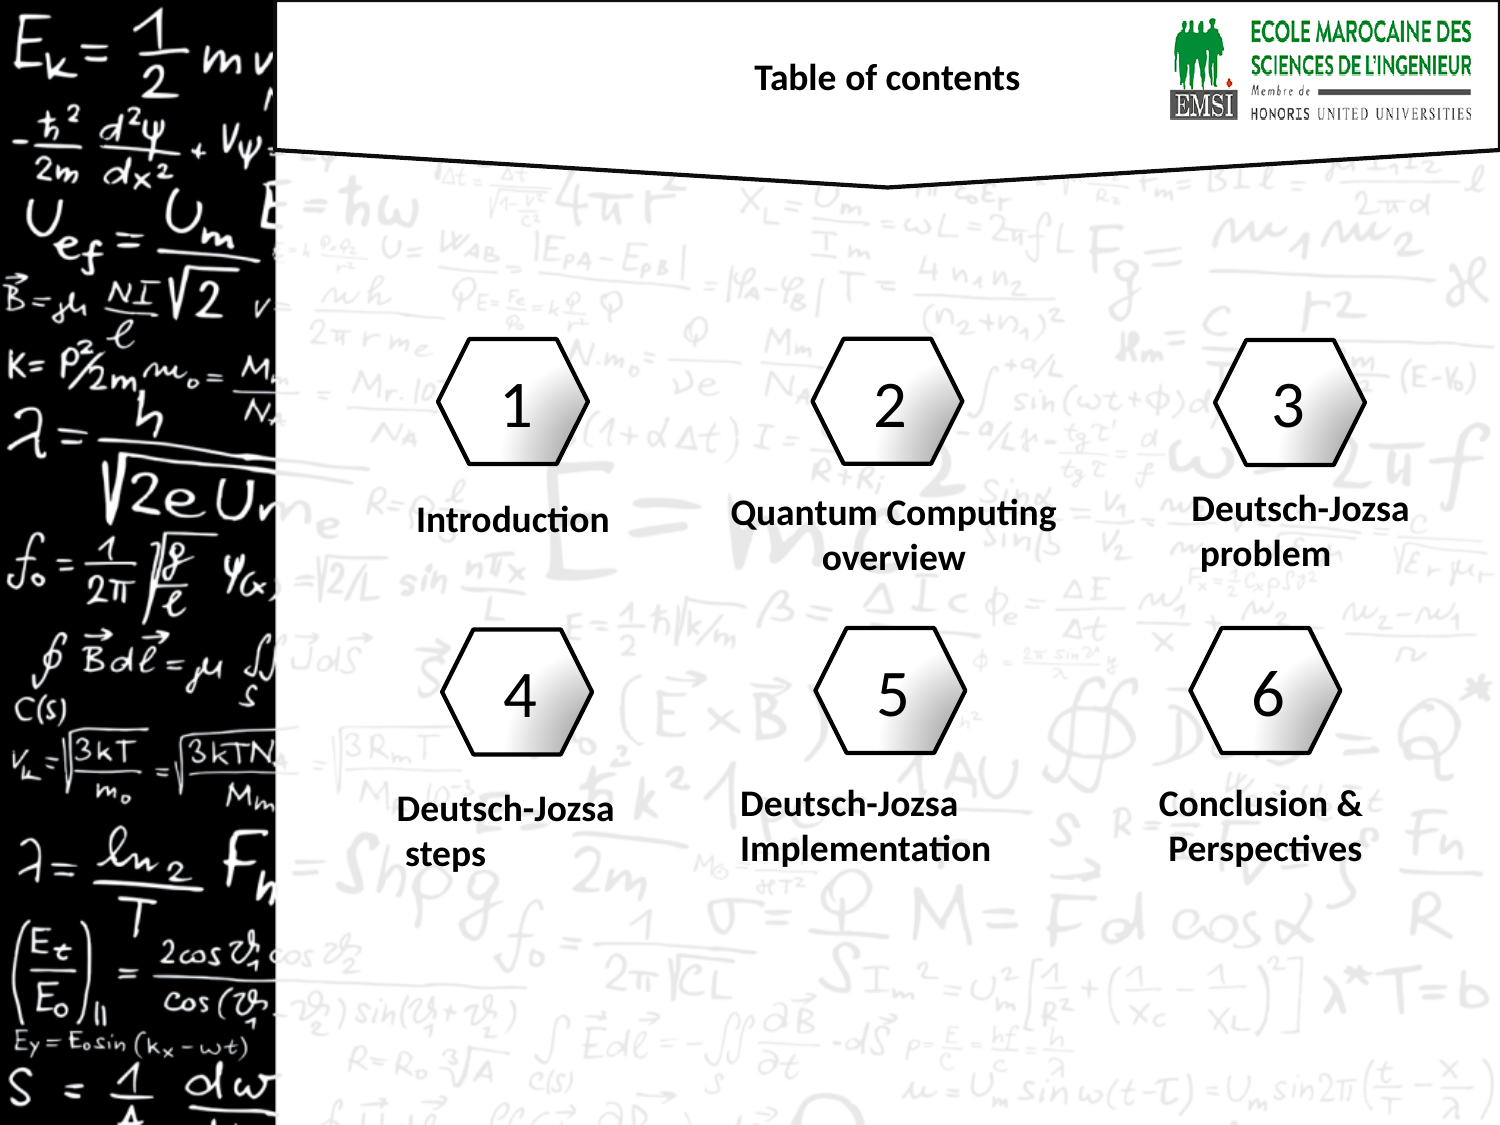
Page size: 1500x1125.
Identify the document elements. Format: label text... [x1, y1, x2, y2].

text_box 2 [859, 353, 916, 448]
text_box [437, 339, 588, 465]
text_box Introduction [401, 487, 625, 547]
text_box 3 [1257, 353, 1314, 448]
picture [1170, 18, 1471, 121]
text_box Deutsch-Jozsa Implementation [725, 771, 1138, 922]
text_box 4 [488, 643, 546, 739]
text_box 1 [484, 353, 542, 449]
text_box [442, 629, 593, 755]
text_box [1190, 628, 1341, 754]
picture [0, 0, 1500, 1125]
text_box [812, 338, 963, 464]
text_box [815, 628, 966, 754]
text_box 5 [862, 642, 919, 738]
text_box Conclusion & Perspectives [1144, 771, 1387, 877]
text_box Deutsch-Jozsa problem [1176, 476, 1434, 582]
text_box Quantum Computing overview [715, 480, 1072, 586]
text_box Deutsch-Jozsa steps [381, 776, 639, 882]
text_box Table of contents [275, 0, 1500, 188]
text_box [1215, 340, 1366, 465]
text_box 6 [1237, 642, 1294, 738]
